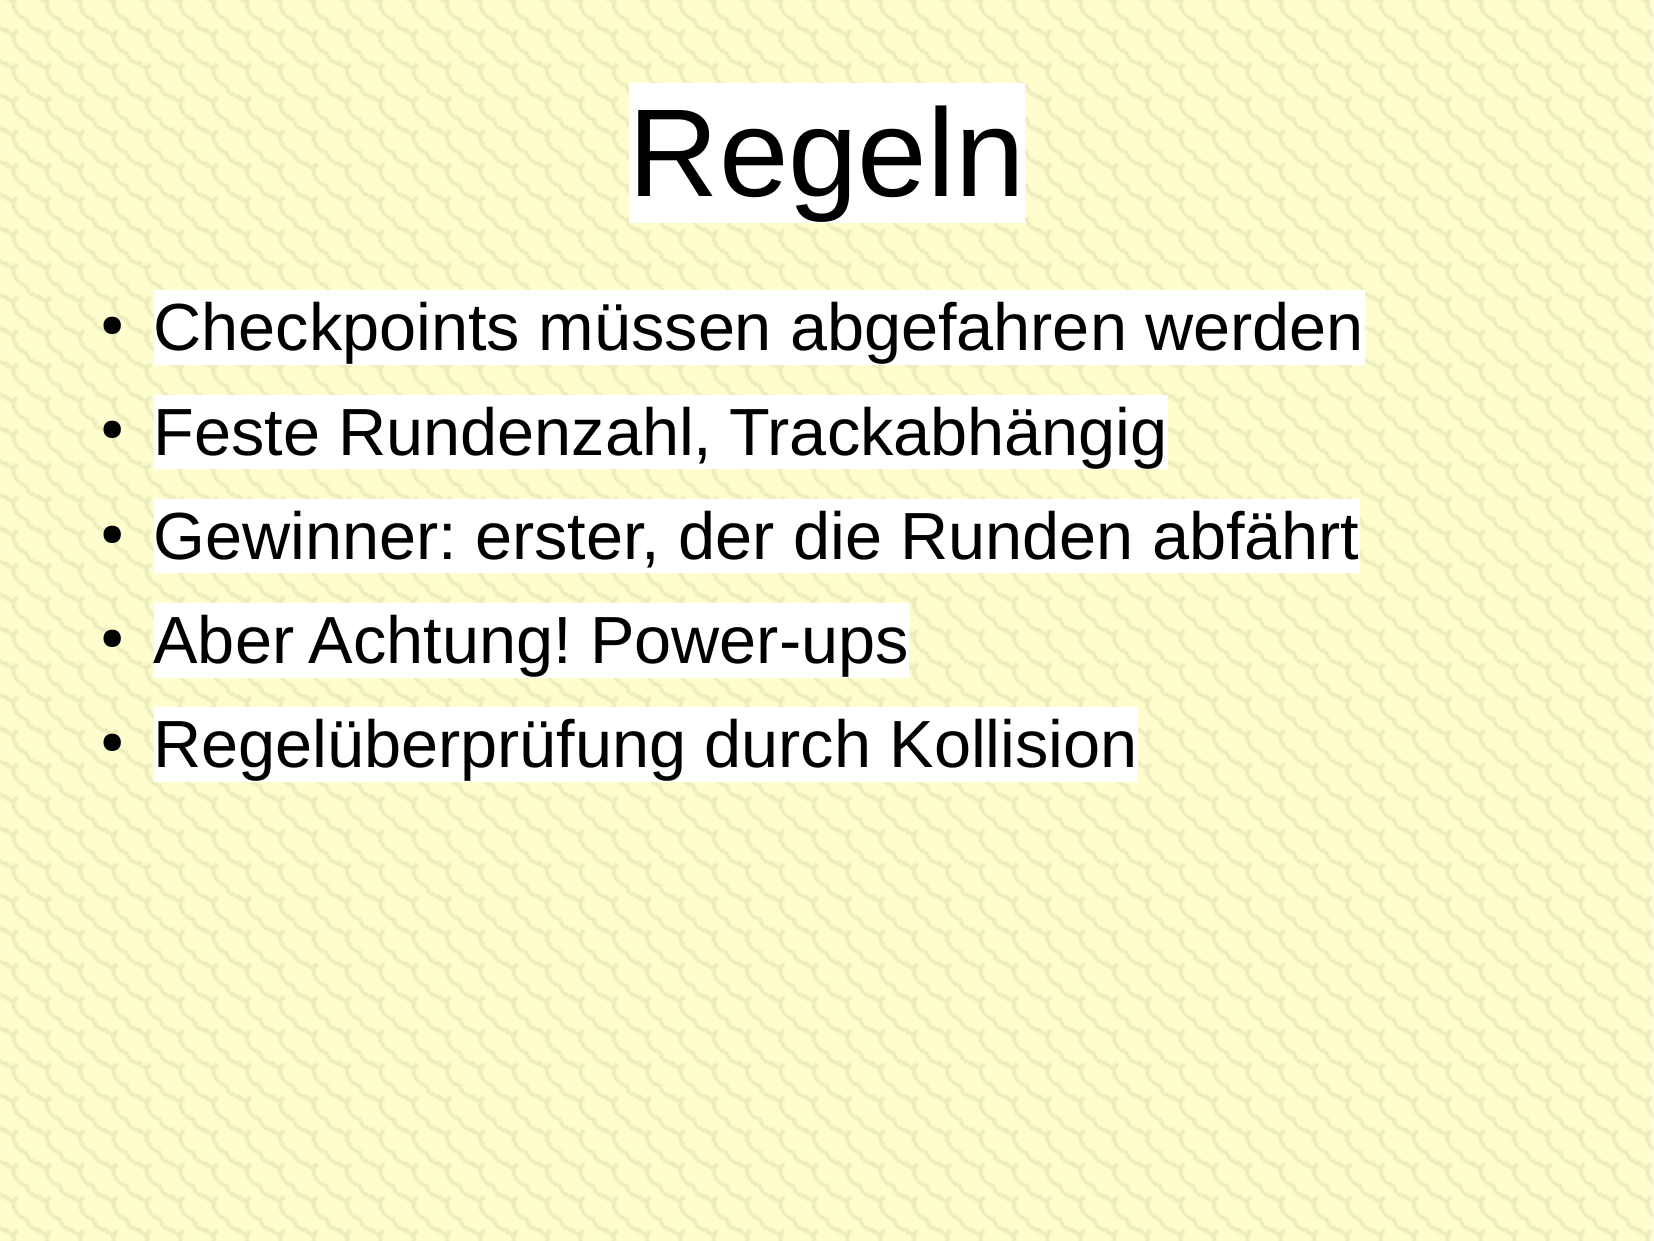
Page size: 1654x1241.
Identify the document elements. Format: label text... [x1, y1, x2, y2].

title Regeln [82, 49, 1571, 257]
list Checkpoints müssen abgefahren werden Feste Rundenzahl, Trackabhängig Gewinner: erster, der die Runden abfährt Aber Achtung! Power-ups Regelüberprüfung durch Kollision [82, 290, 1571, 1010]
picture [0, 0, 1654, 1241]
